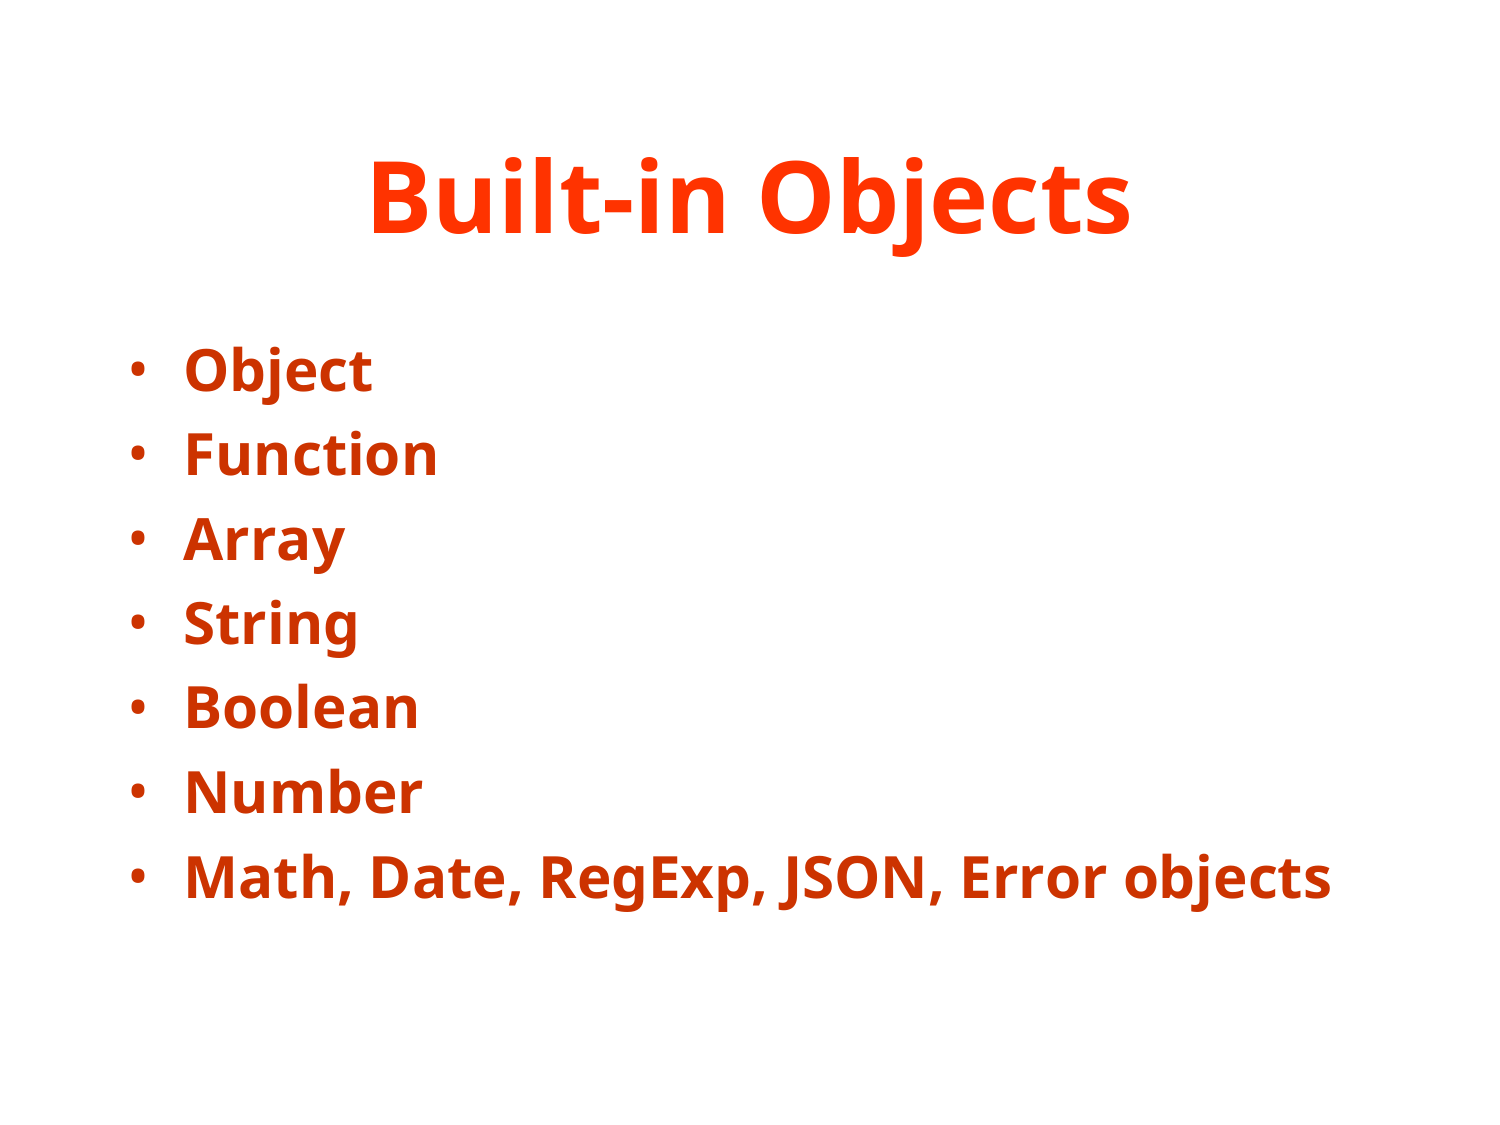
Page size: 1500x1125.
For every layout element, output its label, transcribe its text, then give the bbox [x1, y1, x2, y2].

title Built-in Objects [112, 99, 1388, 288]
list Object Function Array String Boolean Number Math, Date, RegExp, JSON, Error objects [112, 324, 1388, 1002]
